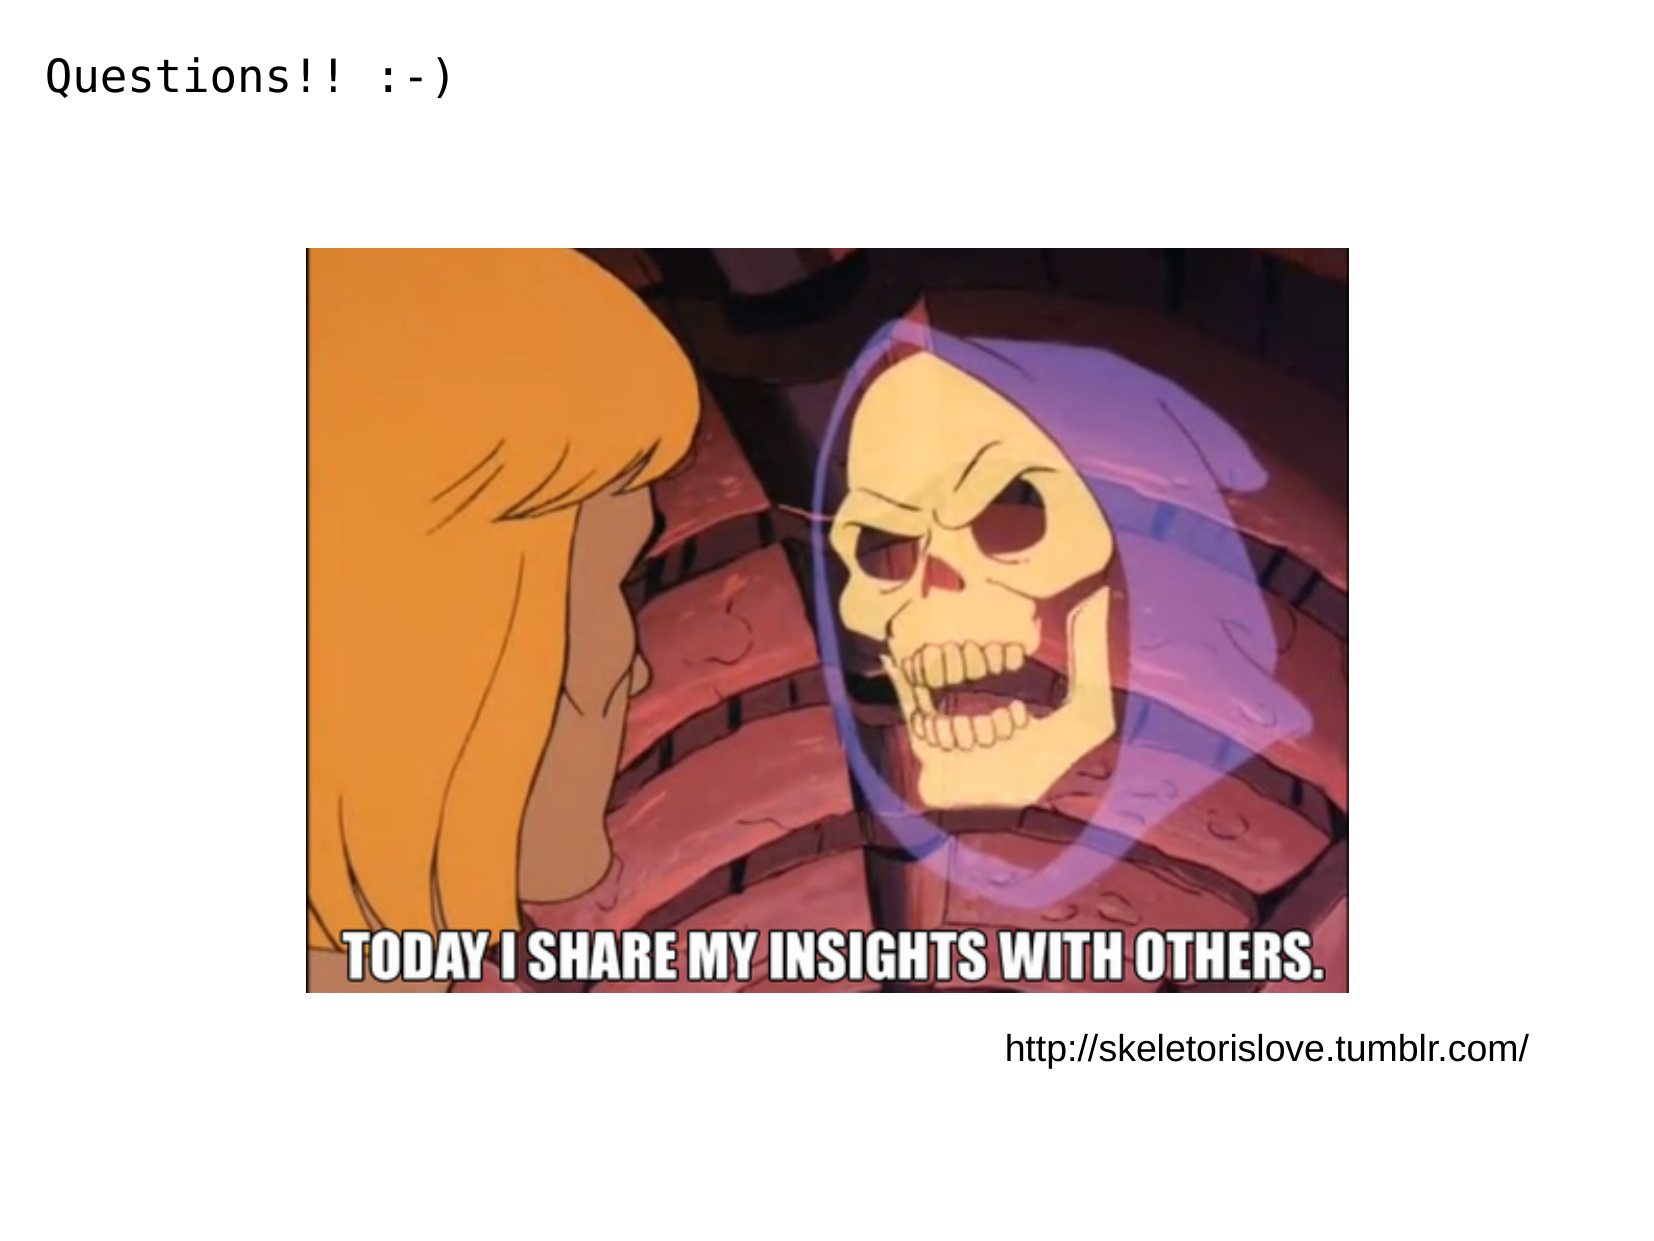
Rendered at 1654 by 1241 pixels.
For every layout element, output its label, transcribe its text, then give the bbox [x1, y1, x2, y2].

picture [306, 248, 1349, 993]
text_box Questions!! :-) [30, 42, 1620, 356]
text_box http://skeletorislove.tumblr.com/ [990, 1020, 1545, 1077]
